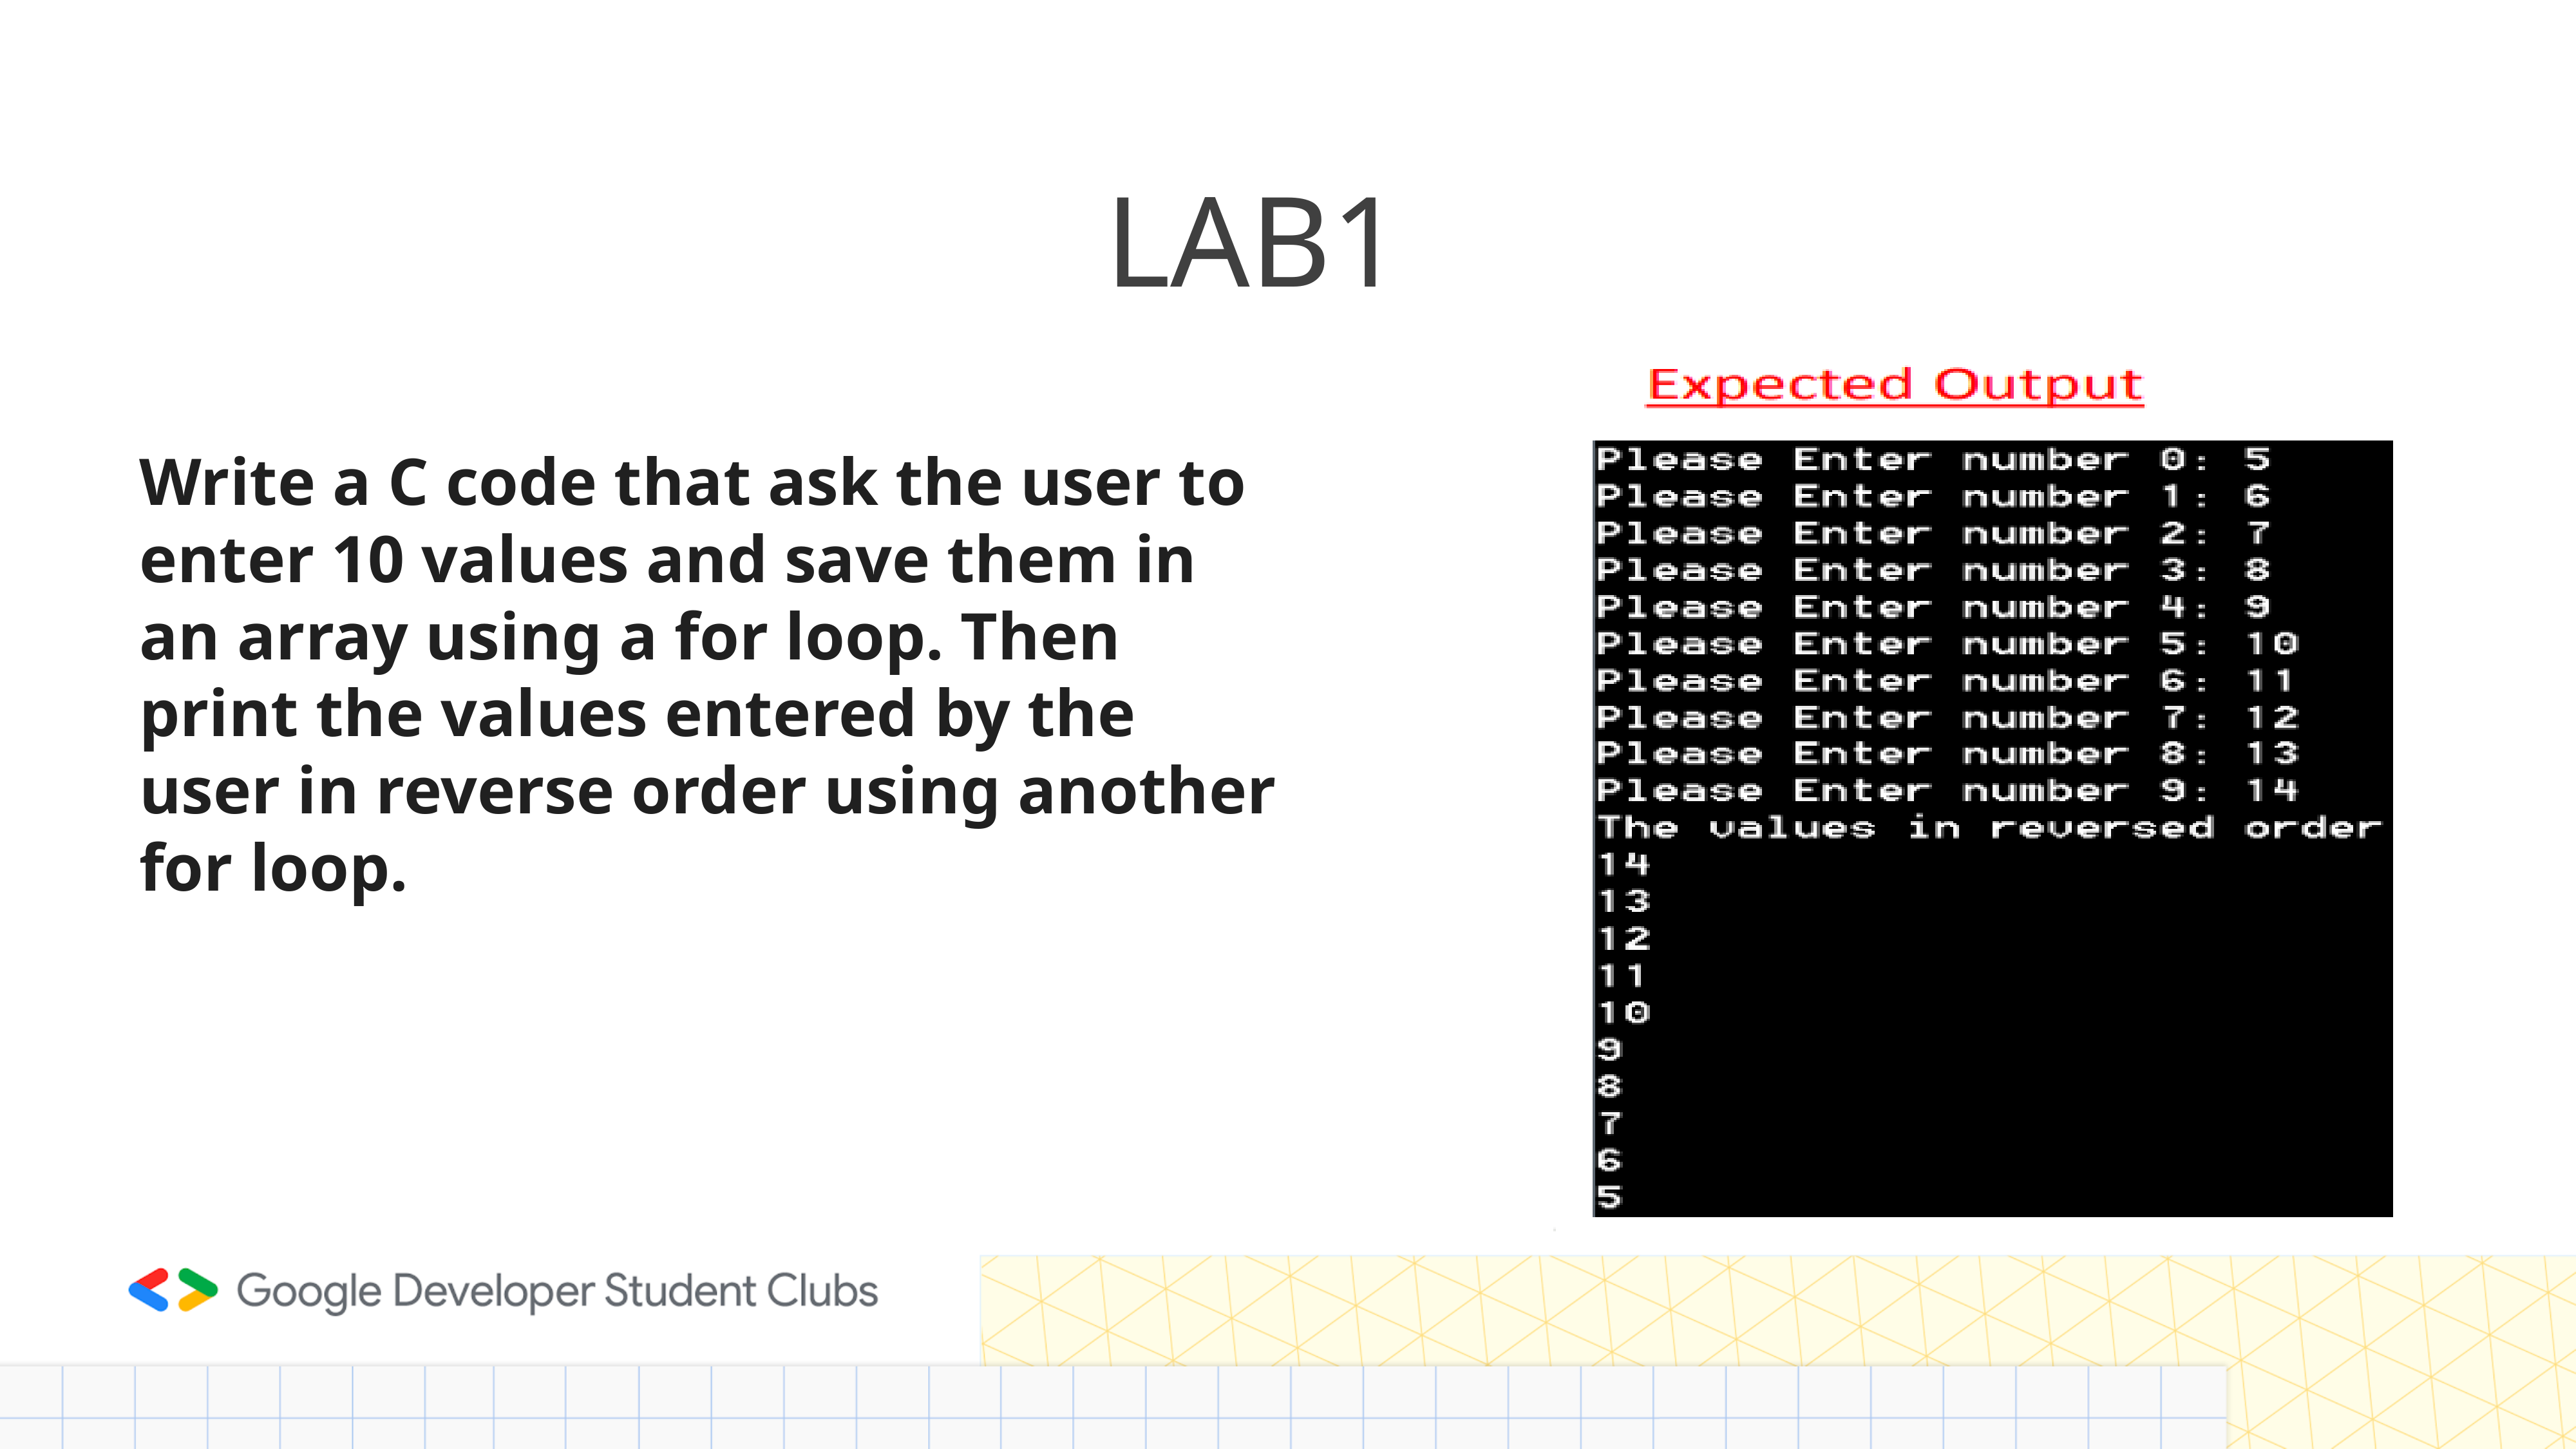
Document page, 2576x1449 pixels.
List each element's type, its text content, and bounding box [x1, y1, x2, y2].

title LAB1 [94, 136, 2414, 430]
list Write a C code that ask the user to enter 10 values and save them in an array using a for loop. Then print the values entered by the user in reverse order using another for loop. [127, 431, 1288, 1282]
picture [0, 0, 2576, 1449]
